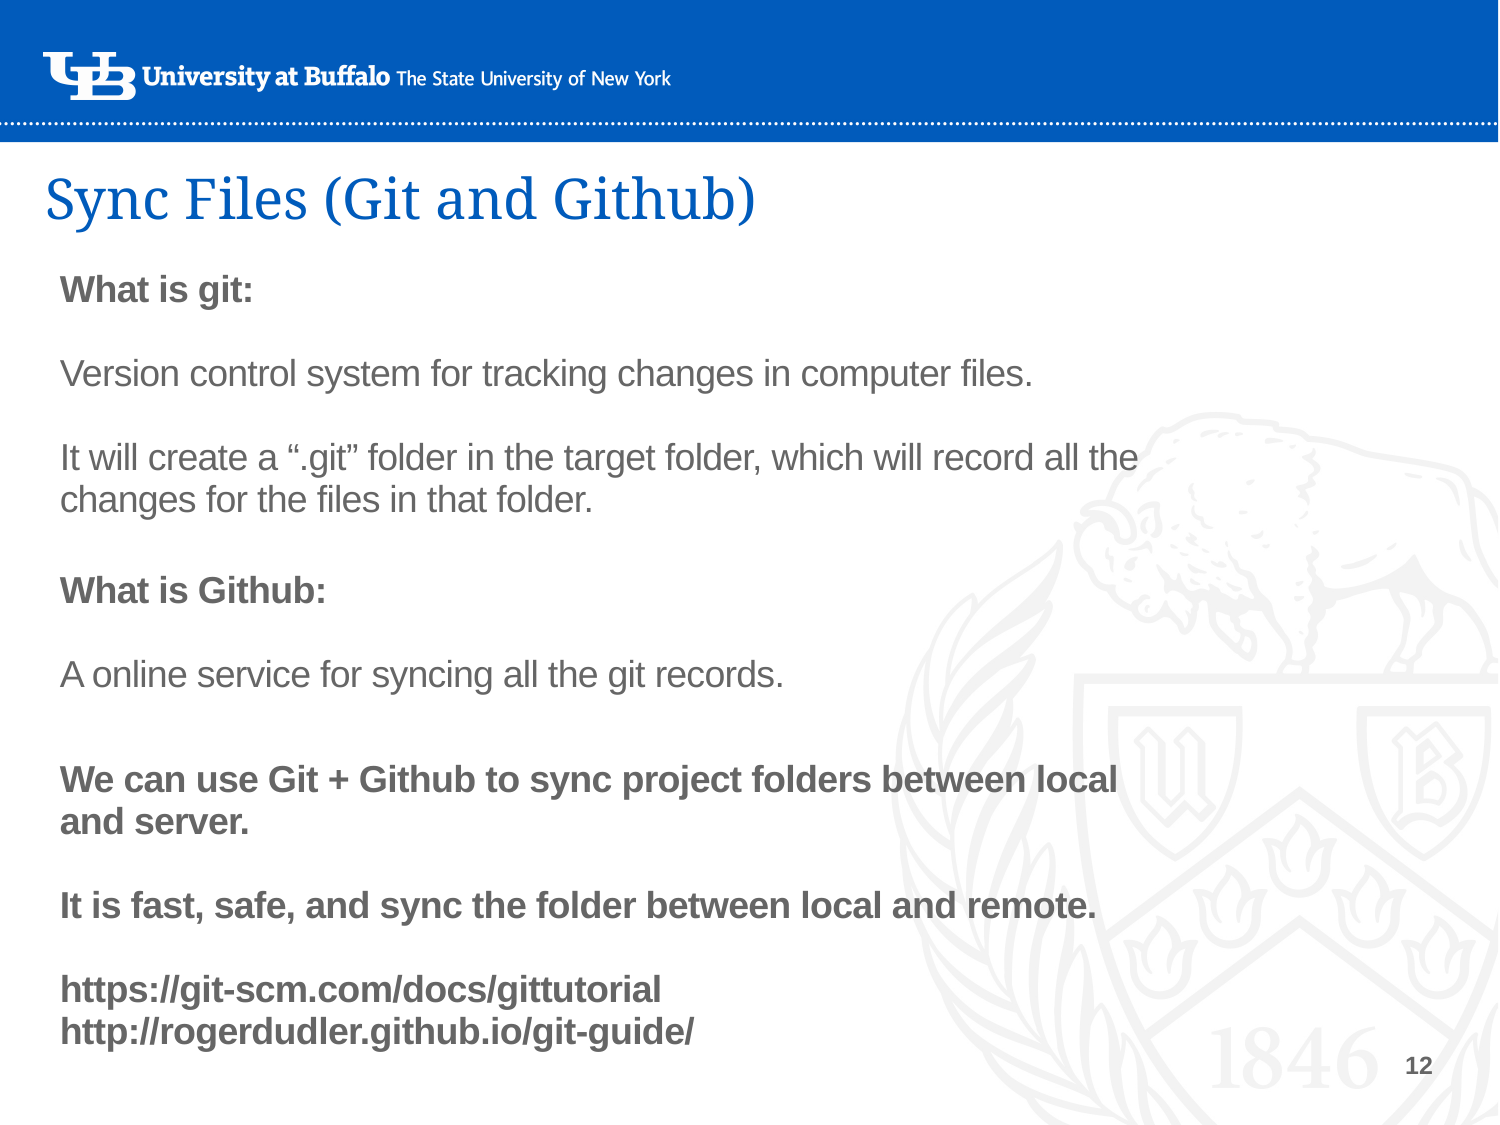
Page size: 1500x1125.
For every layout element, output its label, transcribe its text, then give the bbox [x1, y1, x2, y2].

text_box What is Github: A online service for syncing all the git records. [45, 561, 1171, 721]
title Sync Files (Git and Github) [30, 159, 1387, 239]
picture [0, 0, 1499, 1125]
text_box We can use Git + Github to sync project folders between local and server. It is fast, safe, and sync the folder between local and remote. https://git-scm.com/docs/gittutorial http://rogerdudler.github.io/git-guide/ [45, 750, 1171, 1060]
text_box What is git: Version control system for tracking changes in computer files. It will create a “.git” folder in the target folder, which will record all the changes for the files in that folder. [45, 261, 1171, 529]
